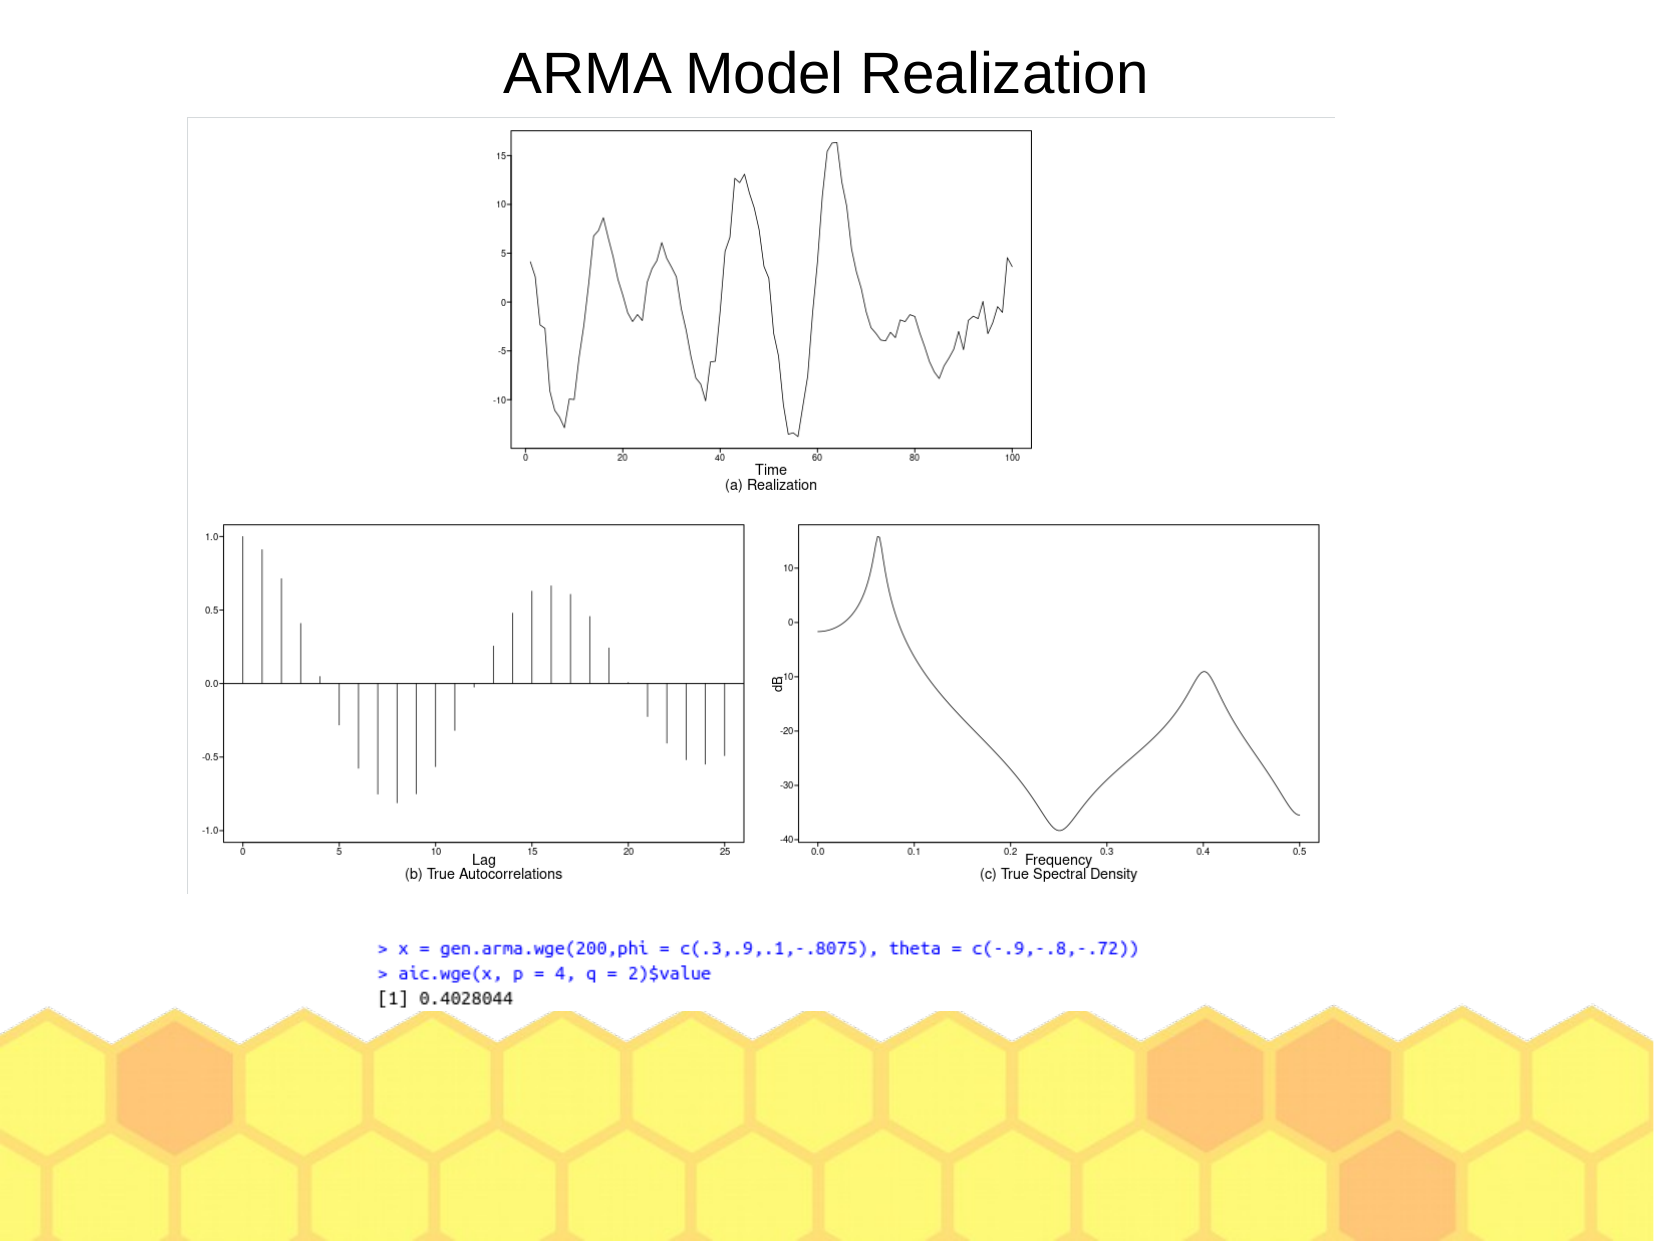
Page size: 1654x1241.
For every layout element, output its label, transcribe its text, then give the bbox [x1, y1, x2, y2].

picture [187, 117, 1336, 894]
picture [0, 939, 1654, 1241]
title ARMA Model Realization [82, 0, 1571, 151]
